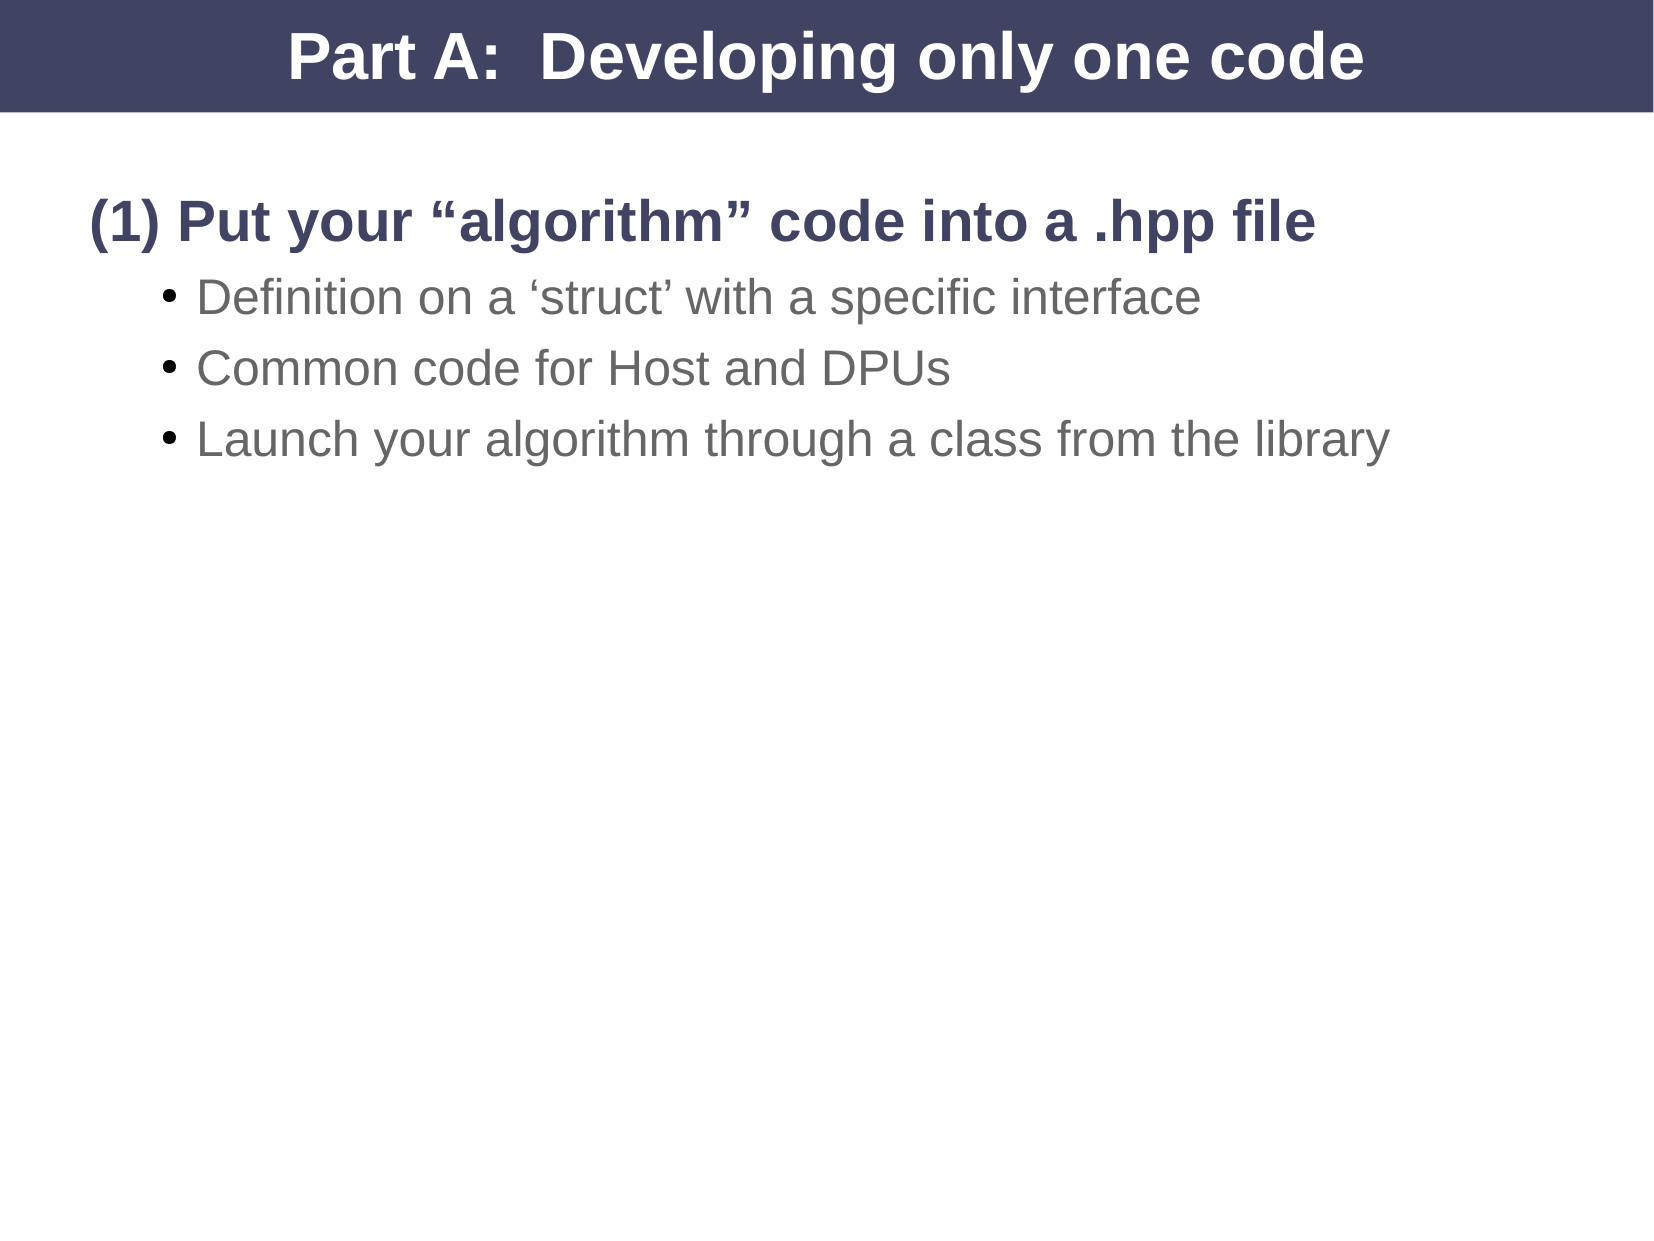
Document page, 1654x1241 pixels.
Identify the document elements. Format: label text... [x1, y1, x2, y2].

text_box Part A: Developing only one code [0, 0, 1654, 113]
text_box (1) Put your “algorithm” code into a .hpp file Definition on a ‘struct’ with a specific interface Common code for Host and DPUs Launch your algorithm through a class from the library [75, 181, 1619, 747]
